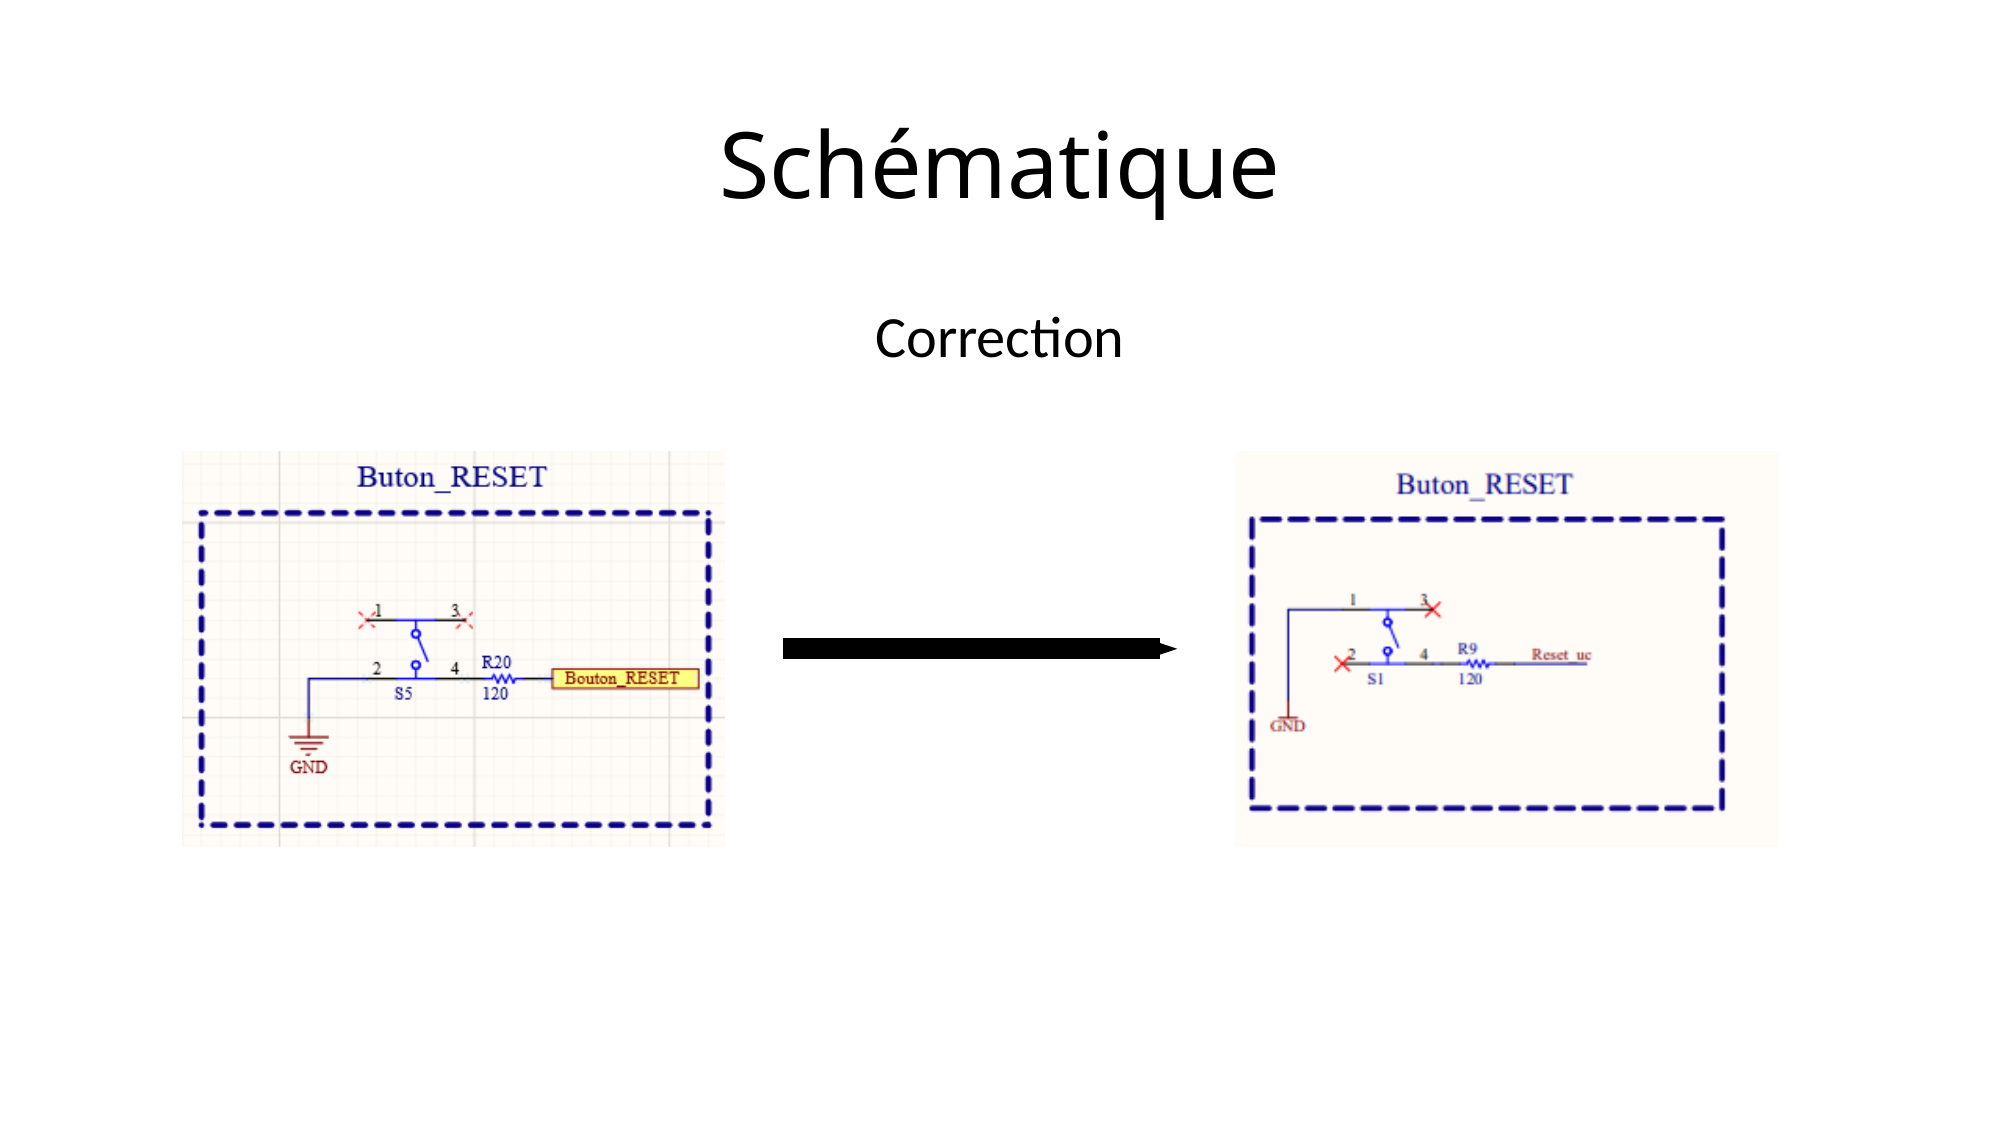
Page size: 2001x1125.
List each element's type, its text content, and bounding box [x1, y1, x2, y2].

picture [1235, 451, 1778, 847]
title Schématique [137, 59, 1863, 278]
picture [182, 451, 725, 847]
list Correction [137, 299, 1863, 390]
